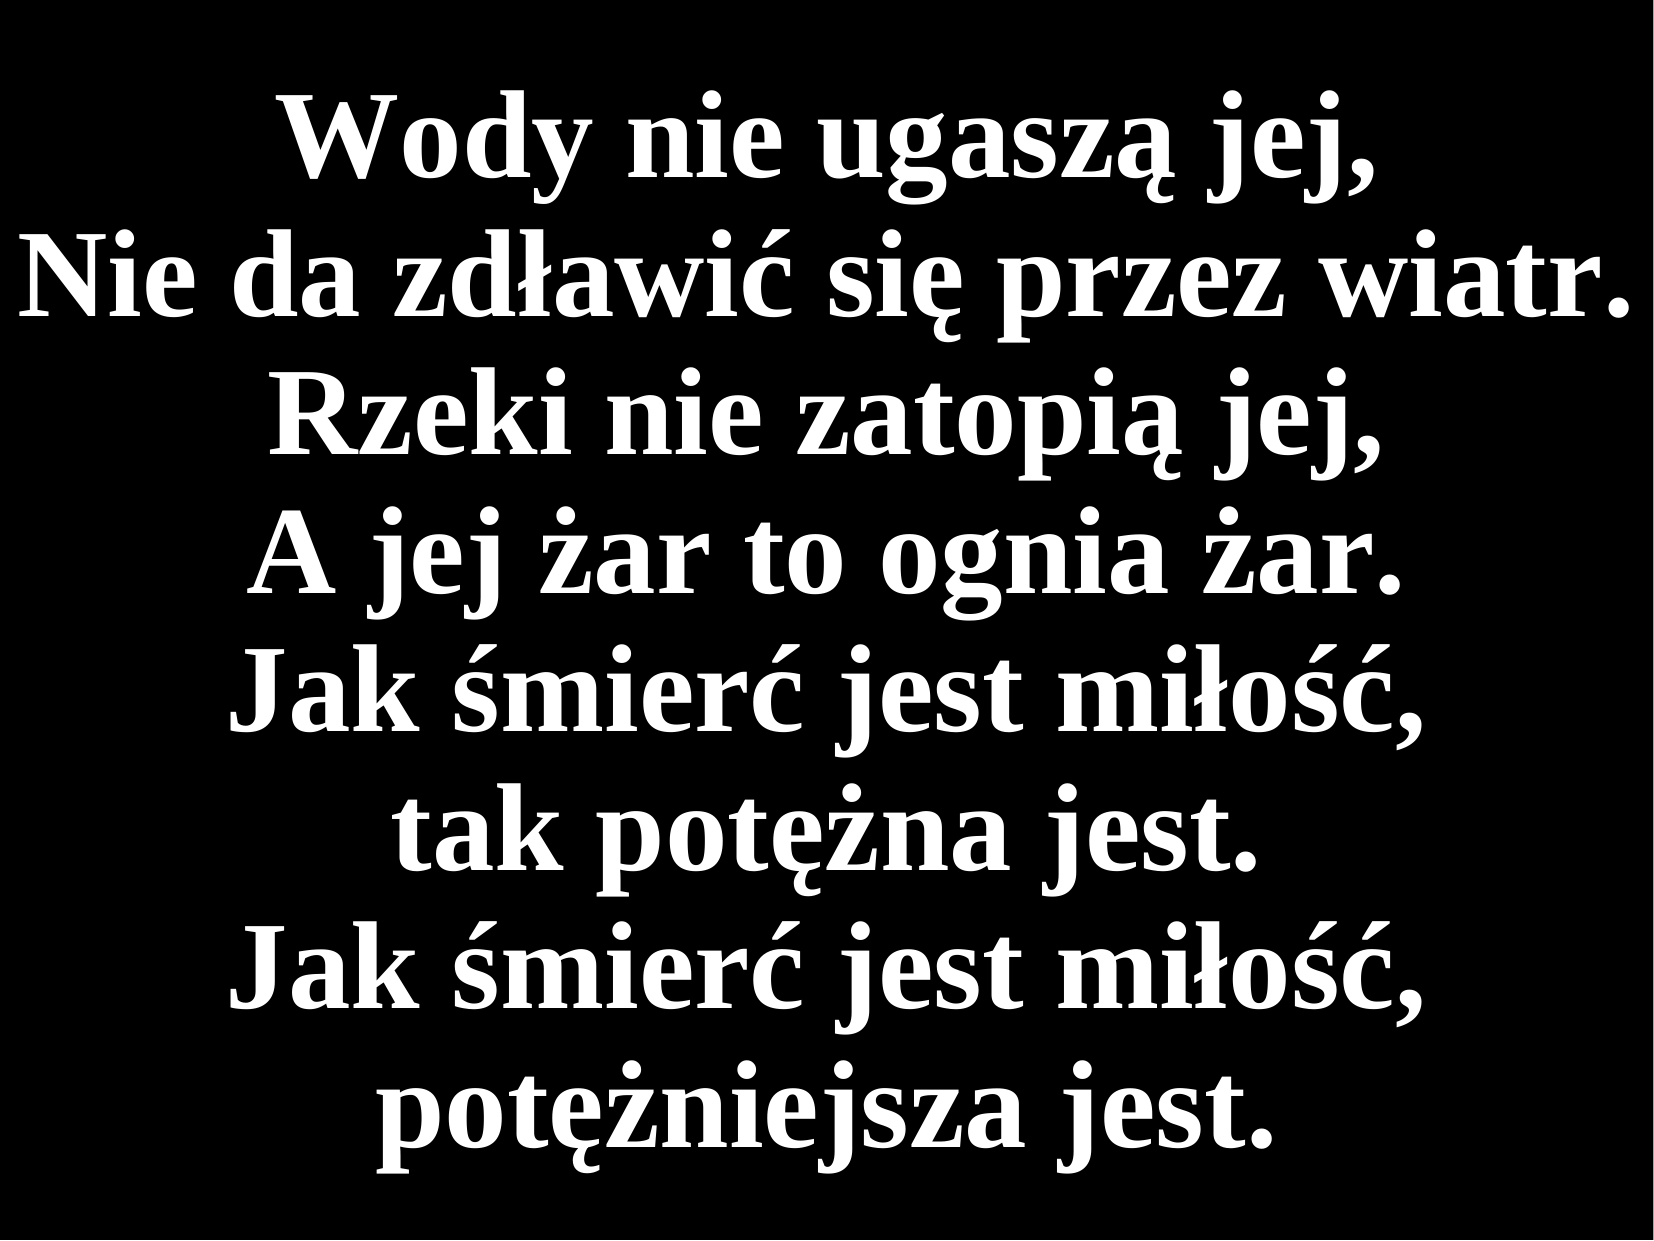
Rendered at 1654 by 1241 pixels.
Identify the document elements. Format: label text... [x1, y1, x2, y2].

title Wody nie ugaszą jej, Nie da zdławić się przez wiatr. Rzeki nie zatopią jej, A jej żar to ognia żar. Jak śmierć jest miłość, tak potężna jest. Jak śmierć jest miłość, potężniejsza jest. [0, 0, 1654, 1241]
